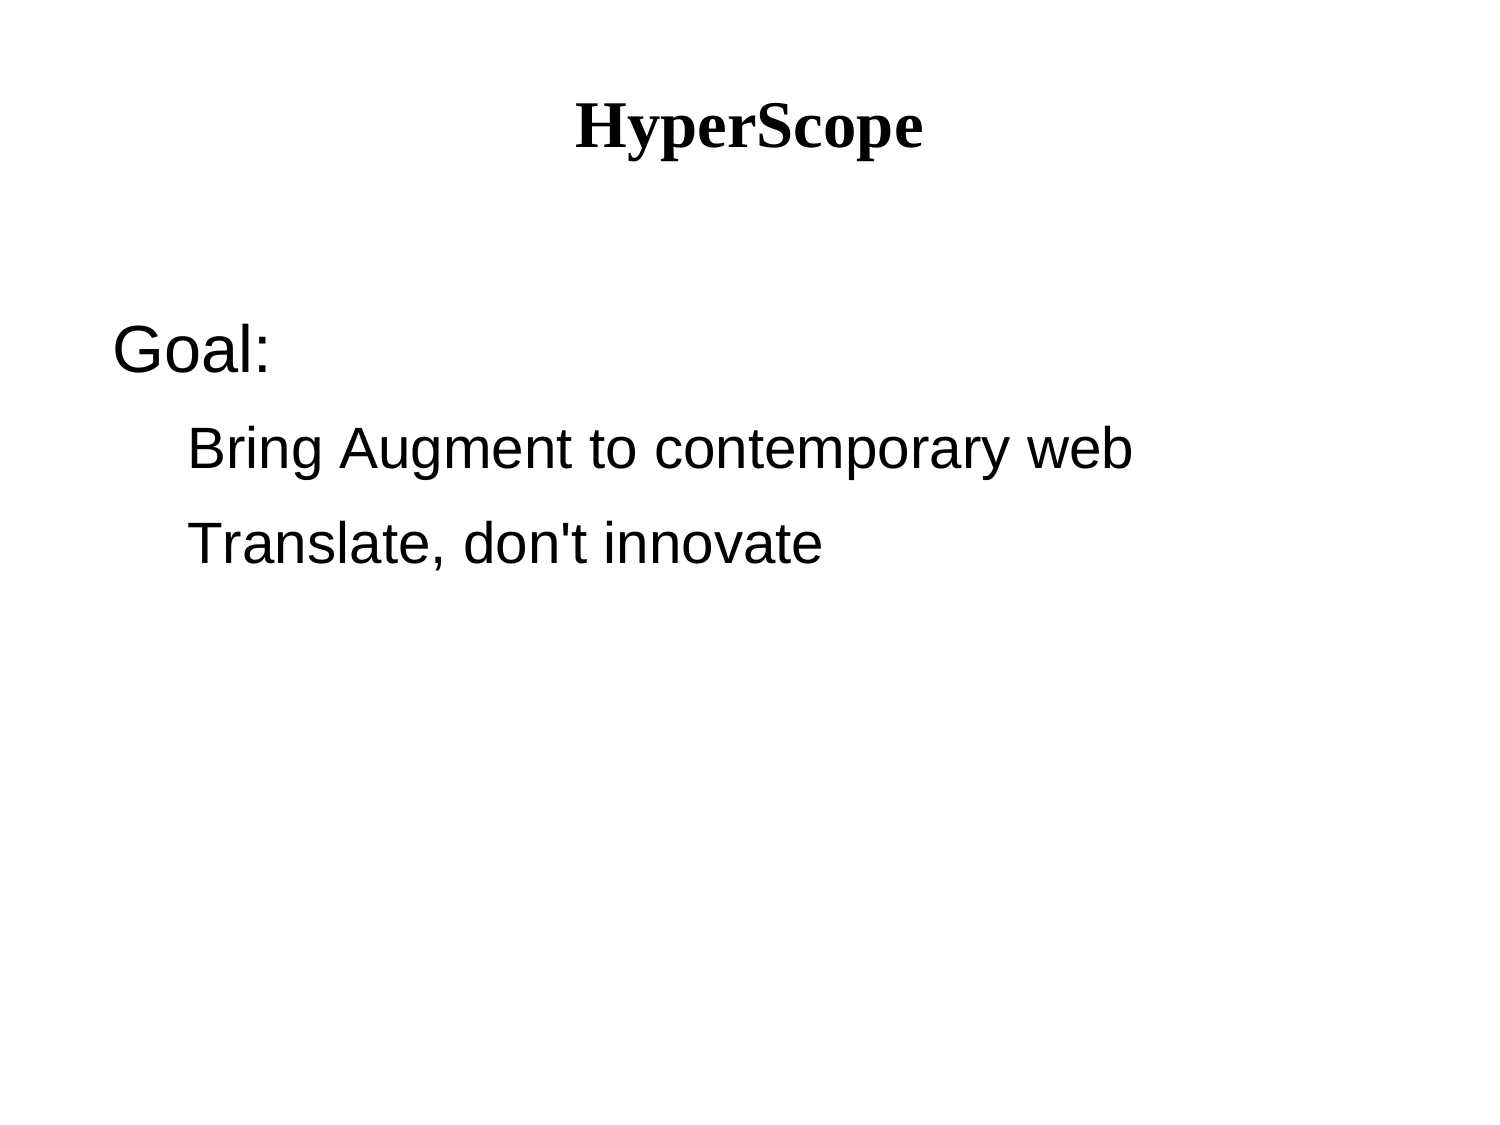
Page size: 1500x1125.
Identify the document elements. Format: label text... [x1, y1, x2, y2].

title HyperScope [112, 35, 1387, 223]
list Goal: Bring Augment to contemporary web Translate, don't innovate [112, 324, 1387, 1055]
